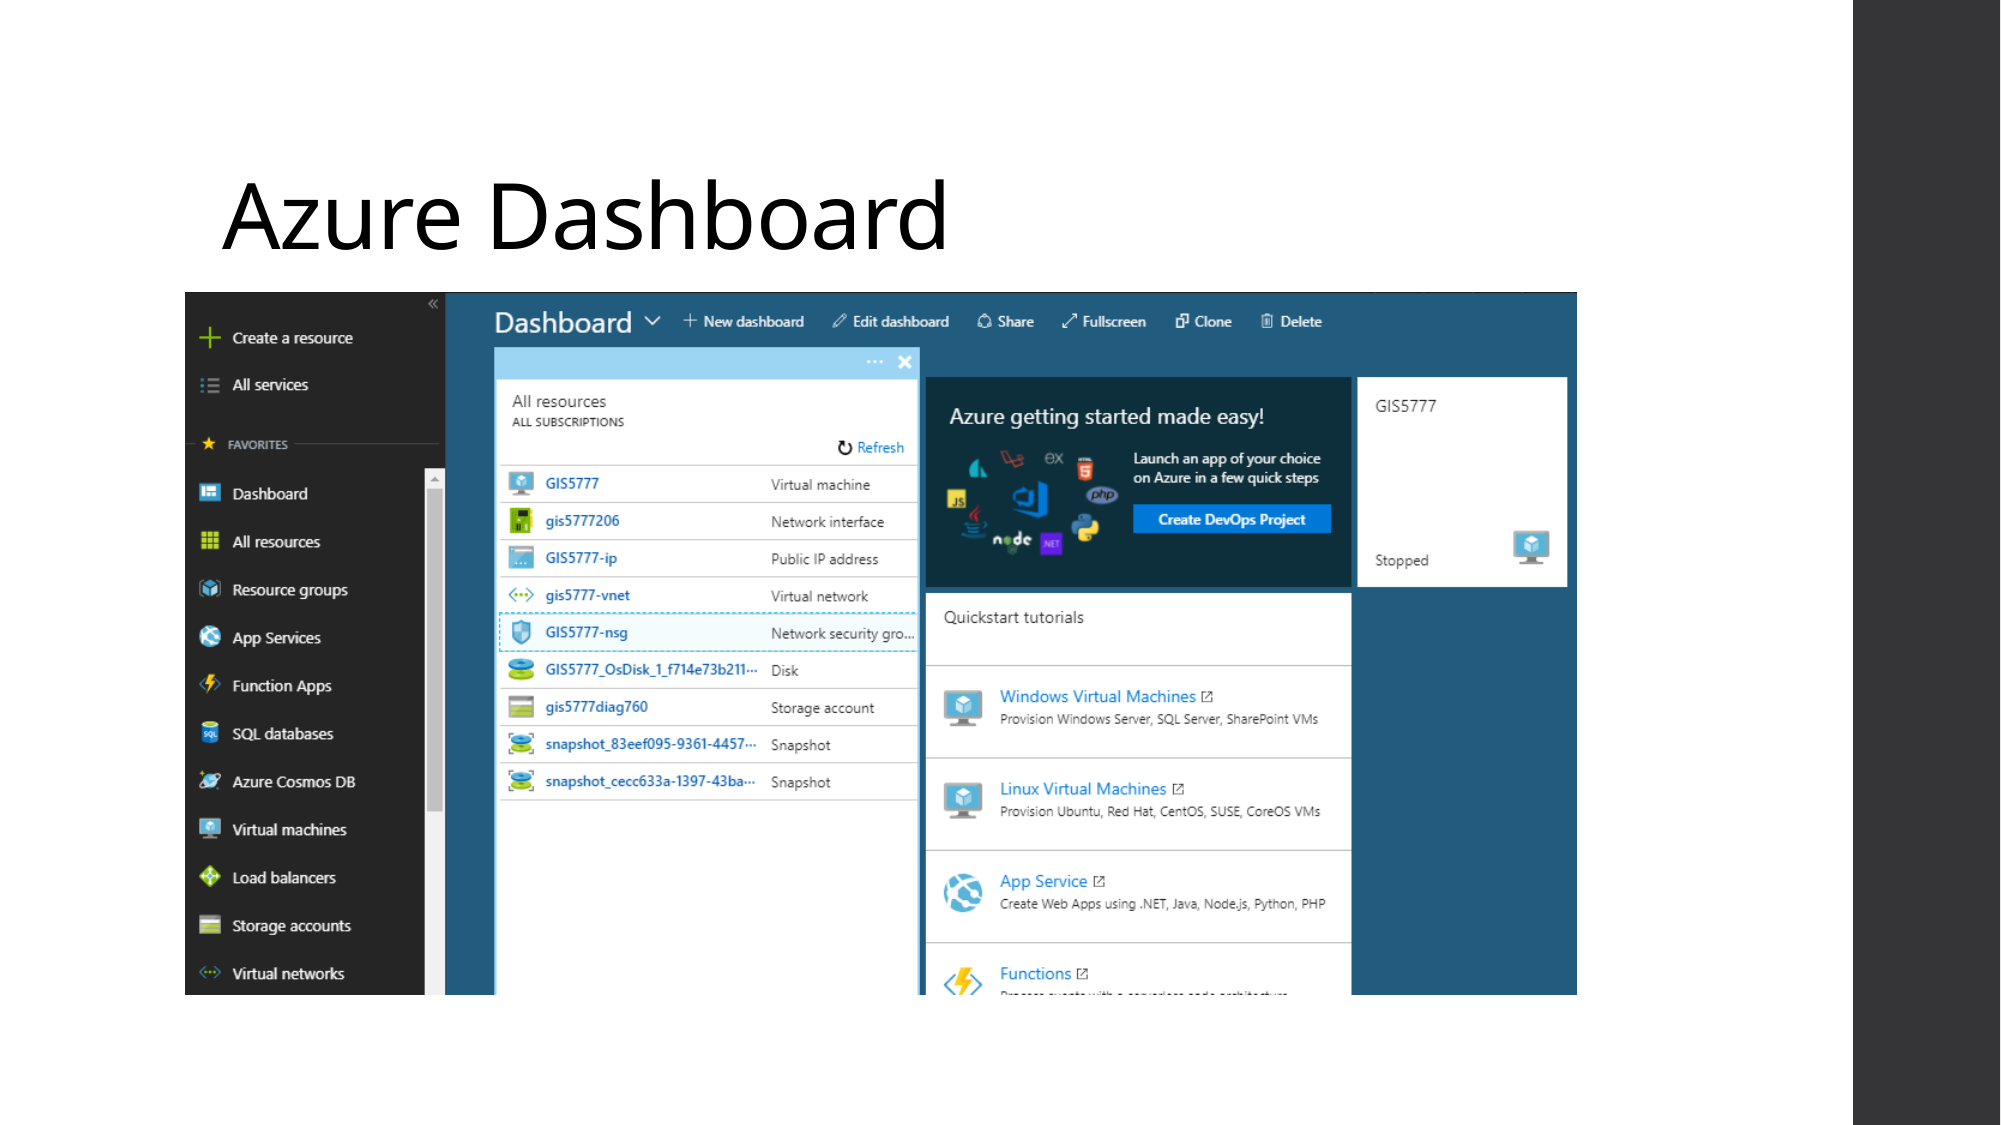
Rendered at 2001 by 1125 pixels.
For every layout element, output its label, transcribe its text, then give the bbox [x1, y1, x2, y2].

picture [185, 292, 1577, 995]
title Azure Dashboard [206, 60, 1797, 278]
